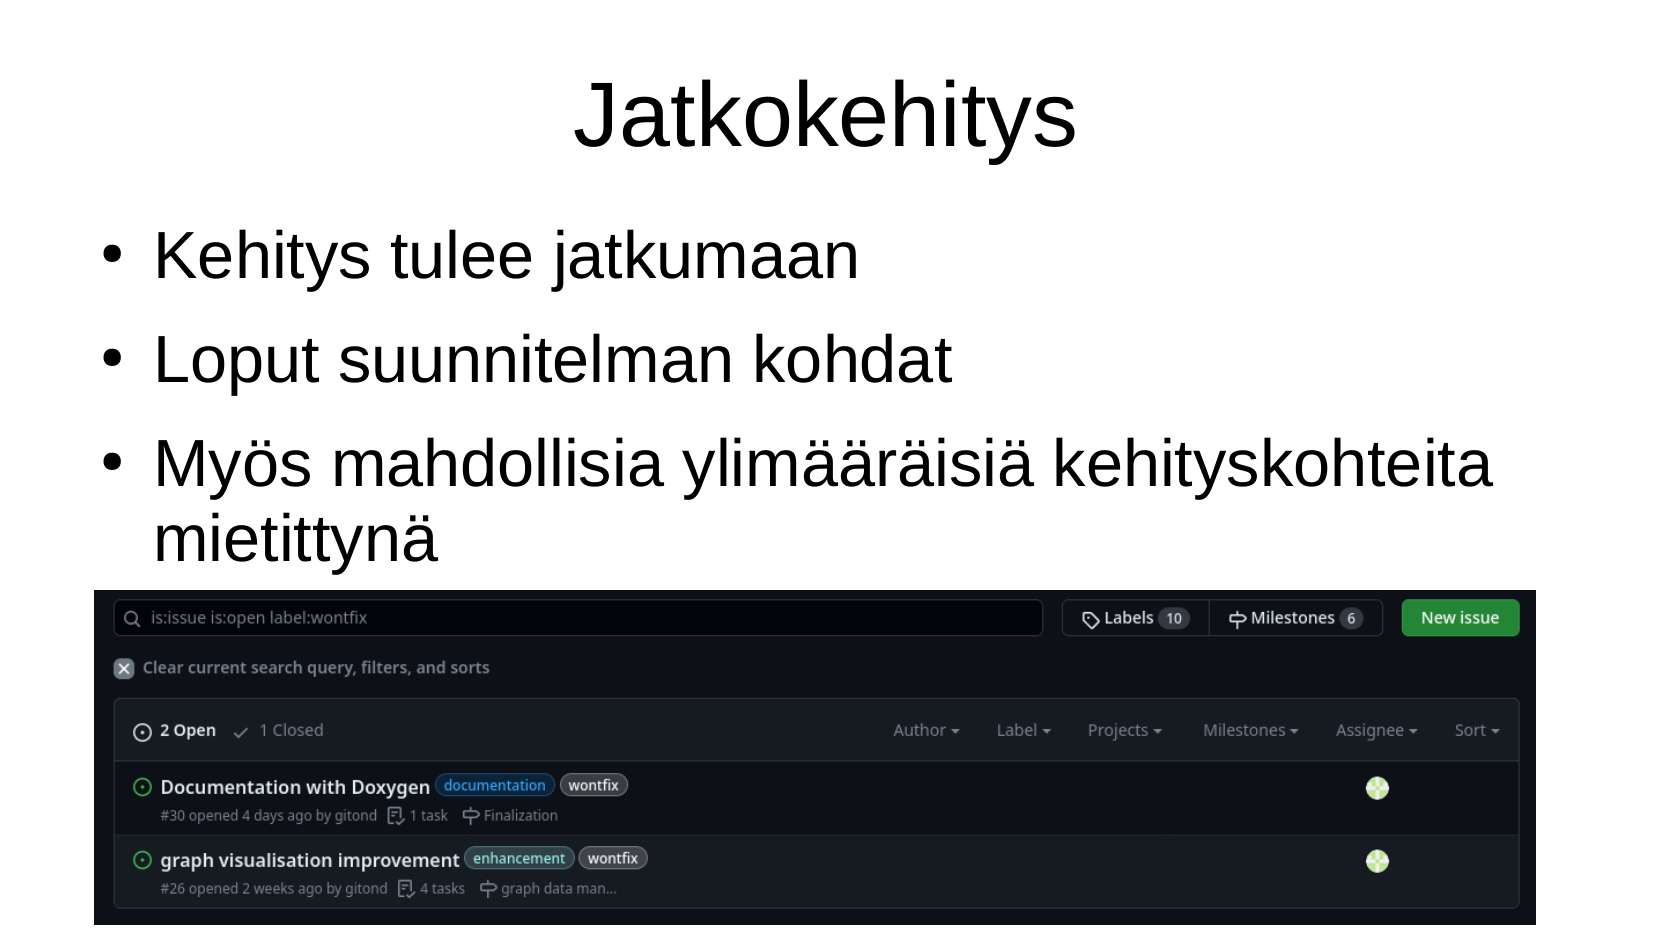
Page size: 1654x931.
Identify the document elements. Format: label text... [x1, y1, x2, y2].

title Jatkokehitys [82, 37, 1571, 193]
picture [94, 590, 1536, 925]
list Kehitys tulee jatkumaan Loput suunnitelman kohdat Myös mahdollisia ylimääräisiä kehityskohteita mietittynä [82, 217, 1571, 579]
